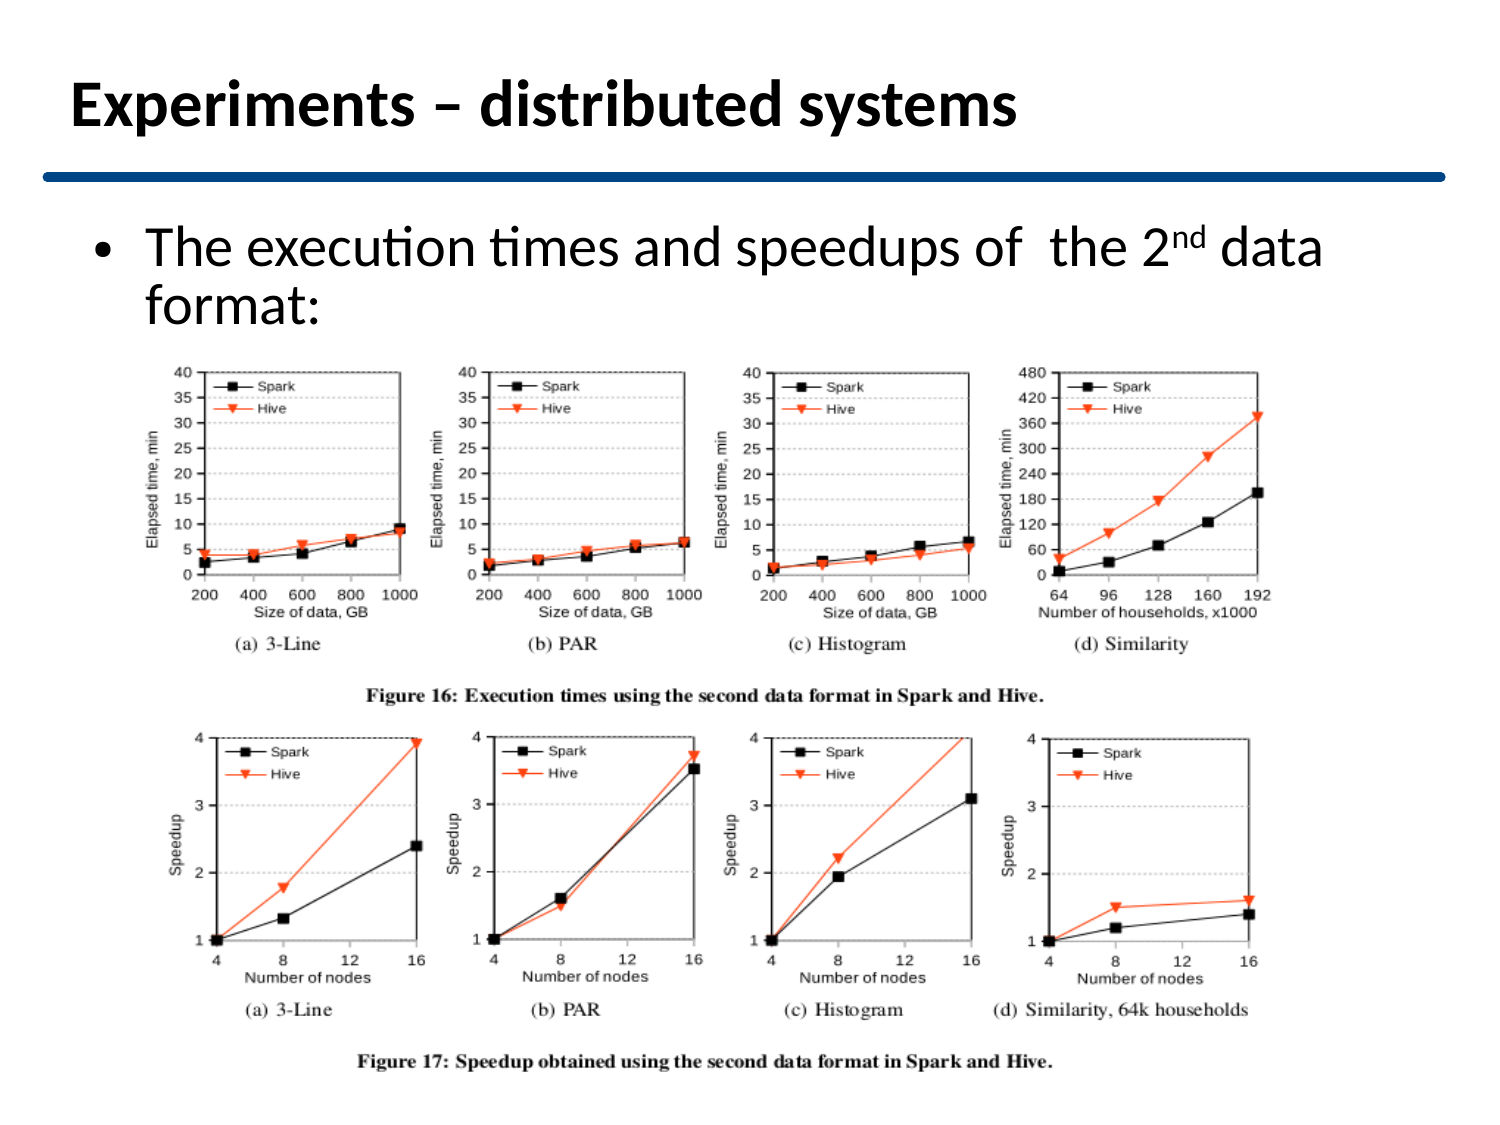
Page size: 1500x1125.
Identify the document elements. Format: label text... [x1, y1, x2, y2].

list The execution times and speedups of the 2nd data format: [75, 221, 1430, 993]
picture [135, 358, 1276, 1087]
title Experiments – distributed systems [70, 0, 1453, 231]
